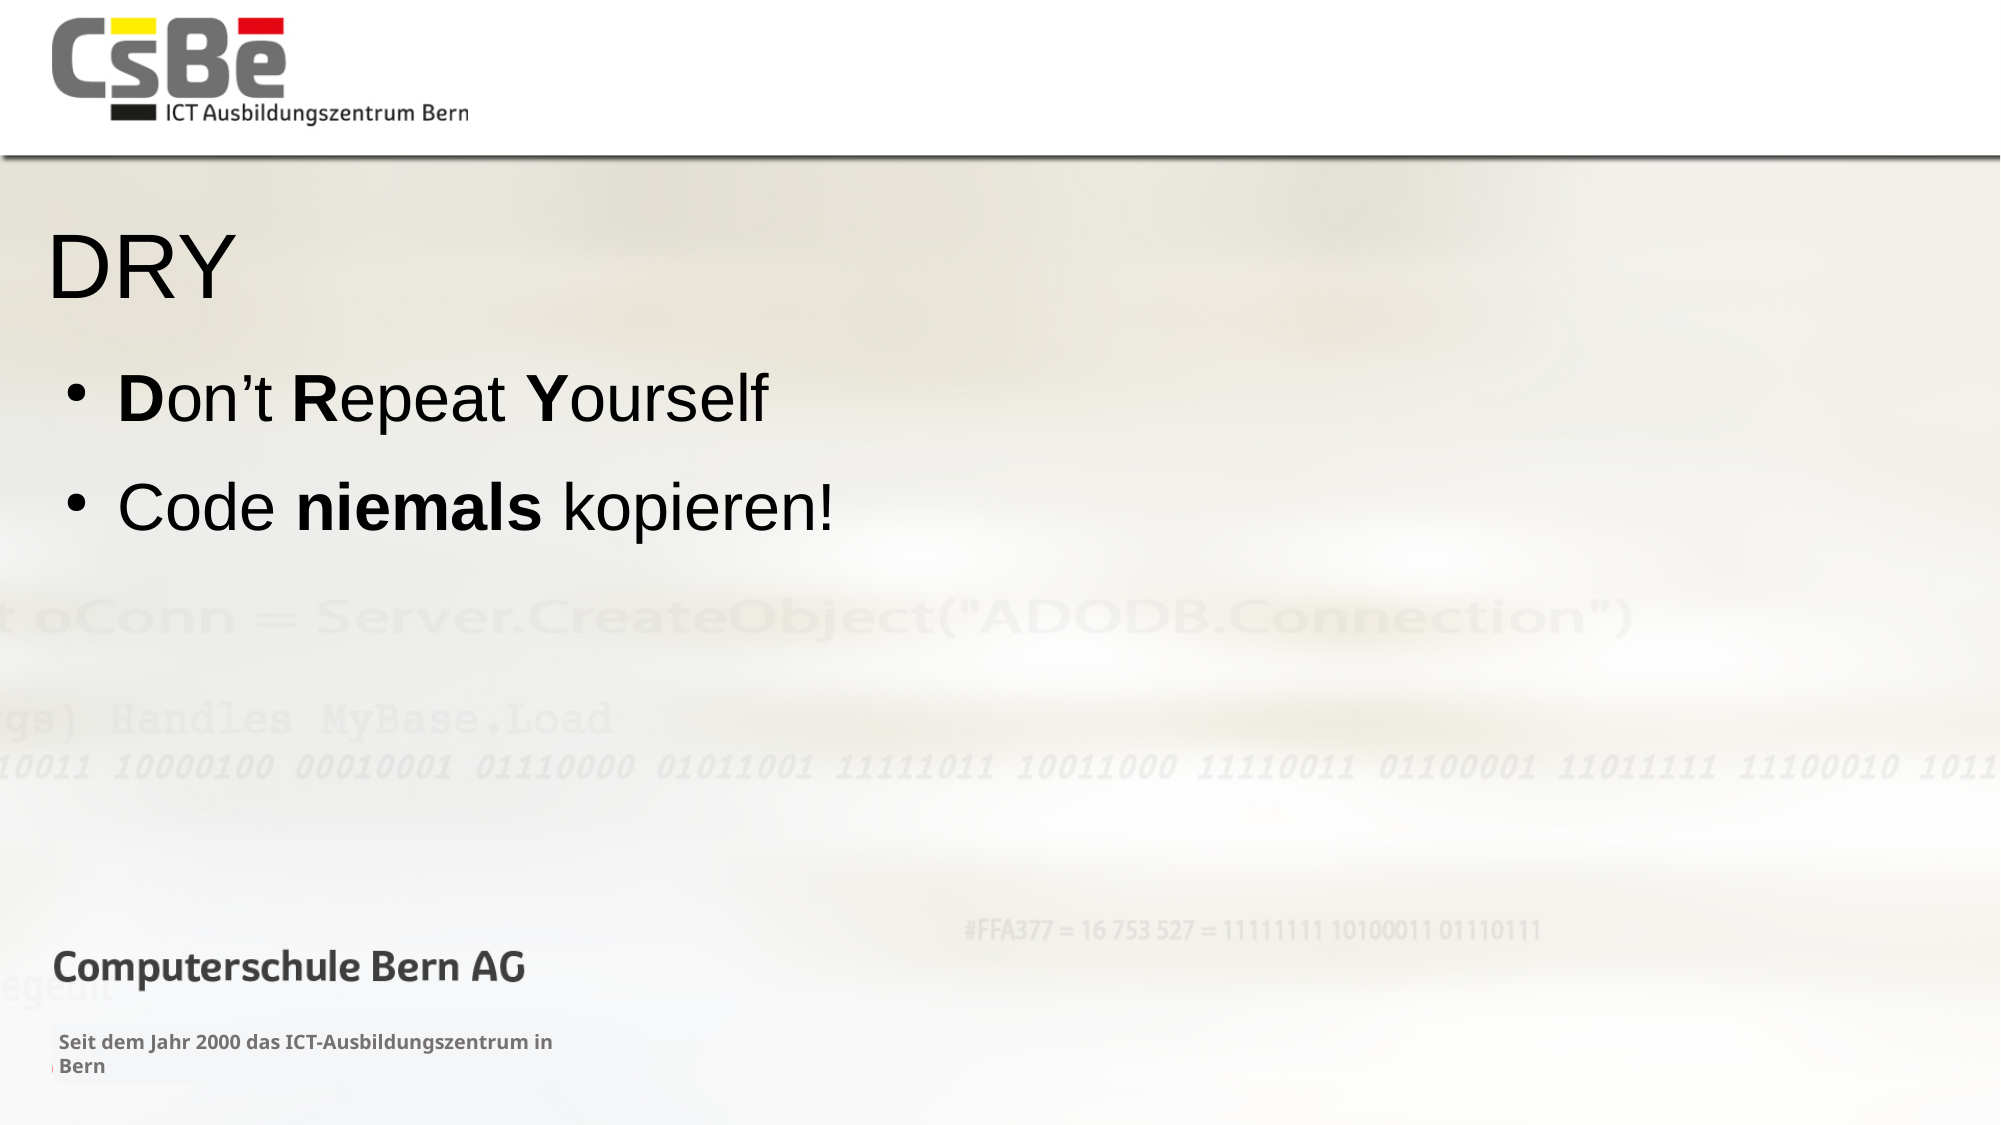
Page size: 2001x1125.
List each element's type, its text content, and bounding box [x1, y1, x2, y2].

list DRY [46, 206, 1920, 355]
list Don’t Repeat Yourself Code niemals kopieren! [46, 355, 1920, 886]
picture [0, 0, 2001, 1125]
